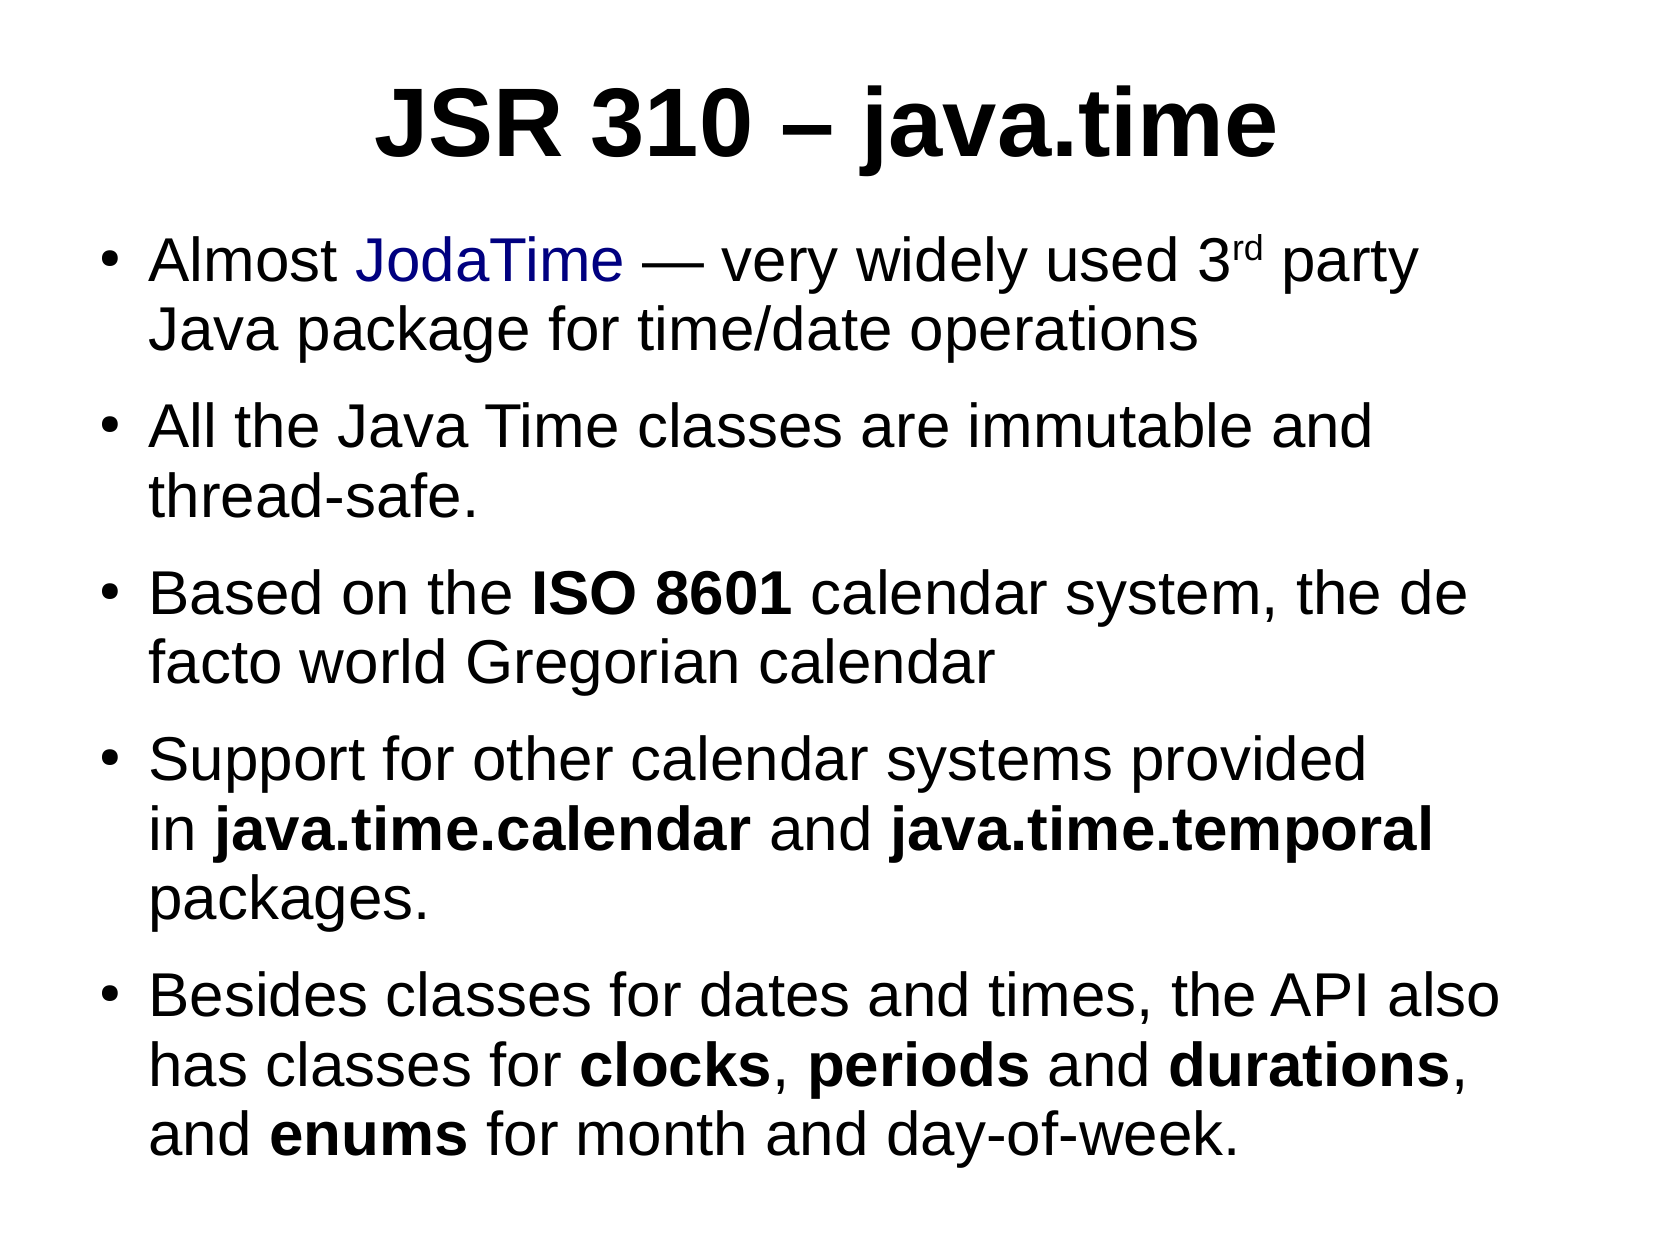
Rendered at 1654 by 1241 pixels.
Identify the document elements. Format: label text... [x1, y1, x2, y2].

title JSR 310 – java.time [82, 49, 1571, 196]
list Almost JodaTime — very widely used 3rd party Java package for time/date operations All the Java Time classes are immutable and thread-safe. Based on the ISO 8601 calendar system, the de facto world Gregorian calendar Support for other calendar systems provided in java.time.calendar and java.time.temporal packages. Besides classes for dates and times, the API also has classes for clocks, periods and durations, and enums for month and day-of-week. [82, 225, 1538, 1186]
